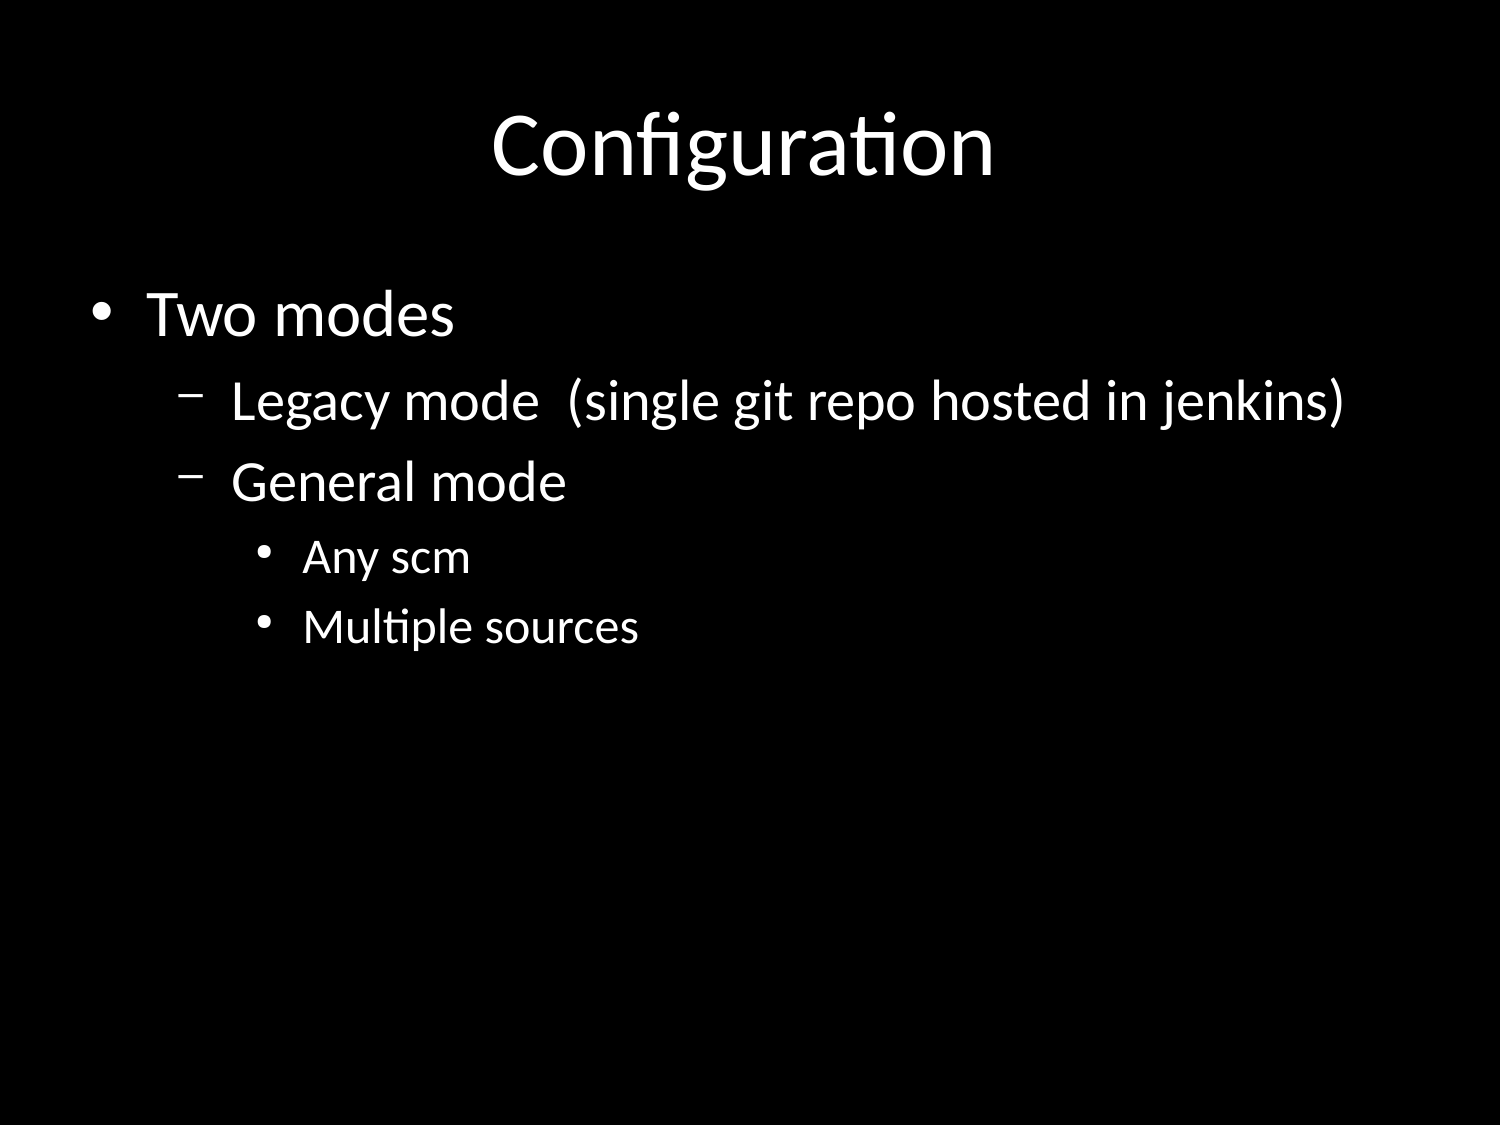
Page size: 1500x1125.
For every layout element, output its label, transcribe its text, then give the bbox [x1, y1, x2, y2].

list Two modes Legacy mode (single git repo hosted in jenkins) General mode Any scm Multiple sources [75, 262, 1425, 1005]
title Configuration [75, 45, 1425, 233]
